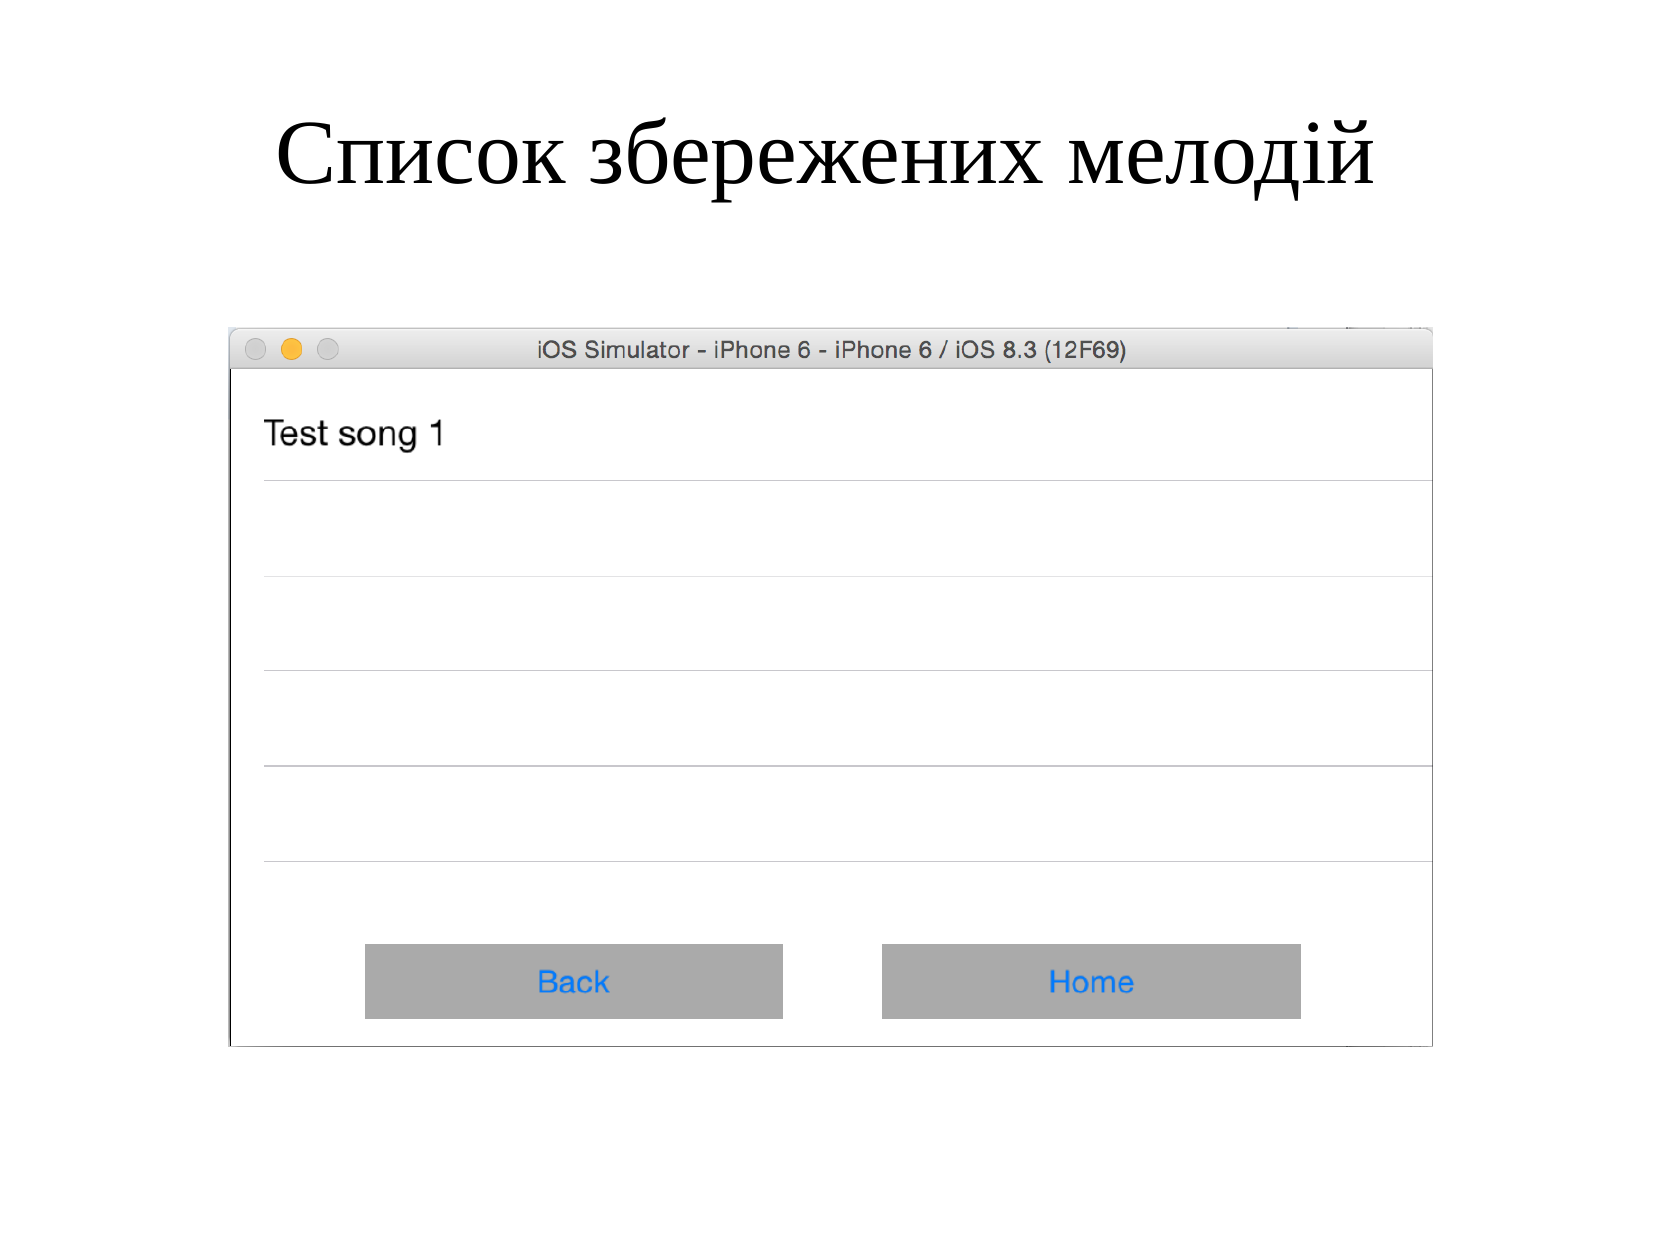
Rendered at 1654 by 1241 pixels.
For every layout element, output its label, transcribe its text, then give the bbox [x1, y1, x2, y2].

picture [228, 327, 1433, 1047]
title Список збережених мелодій [82, 49, 1571, 257]
